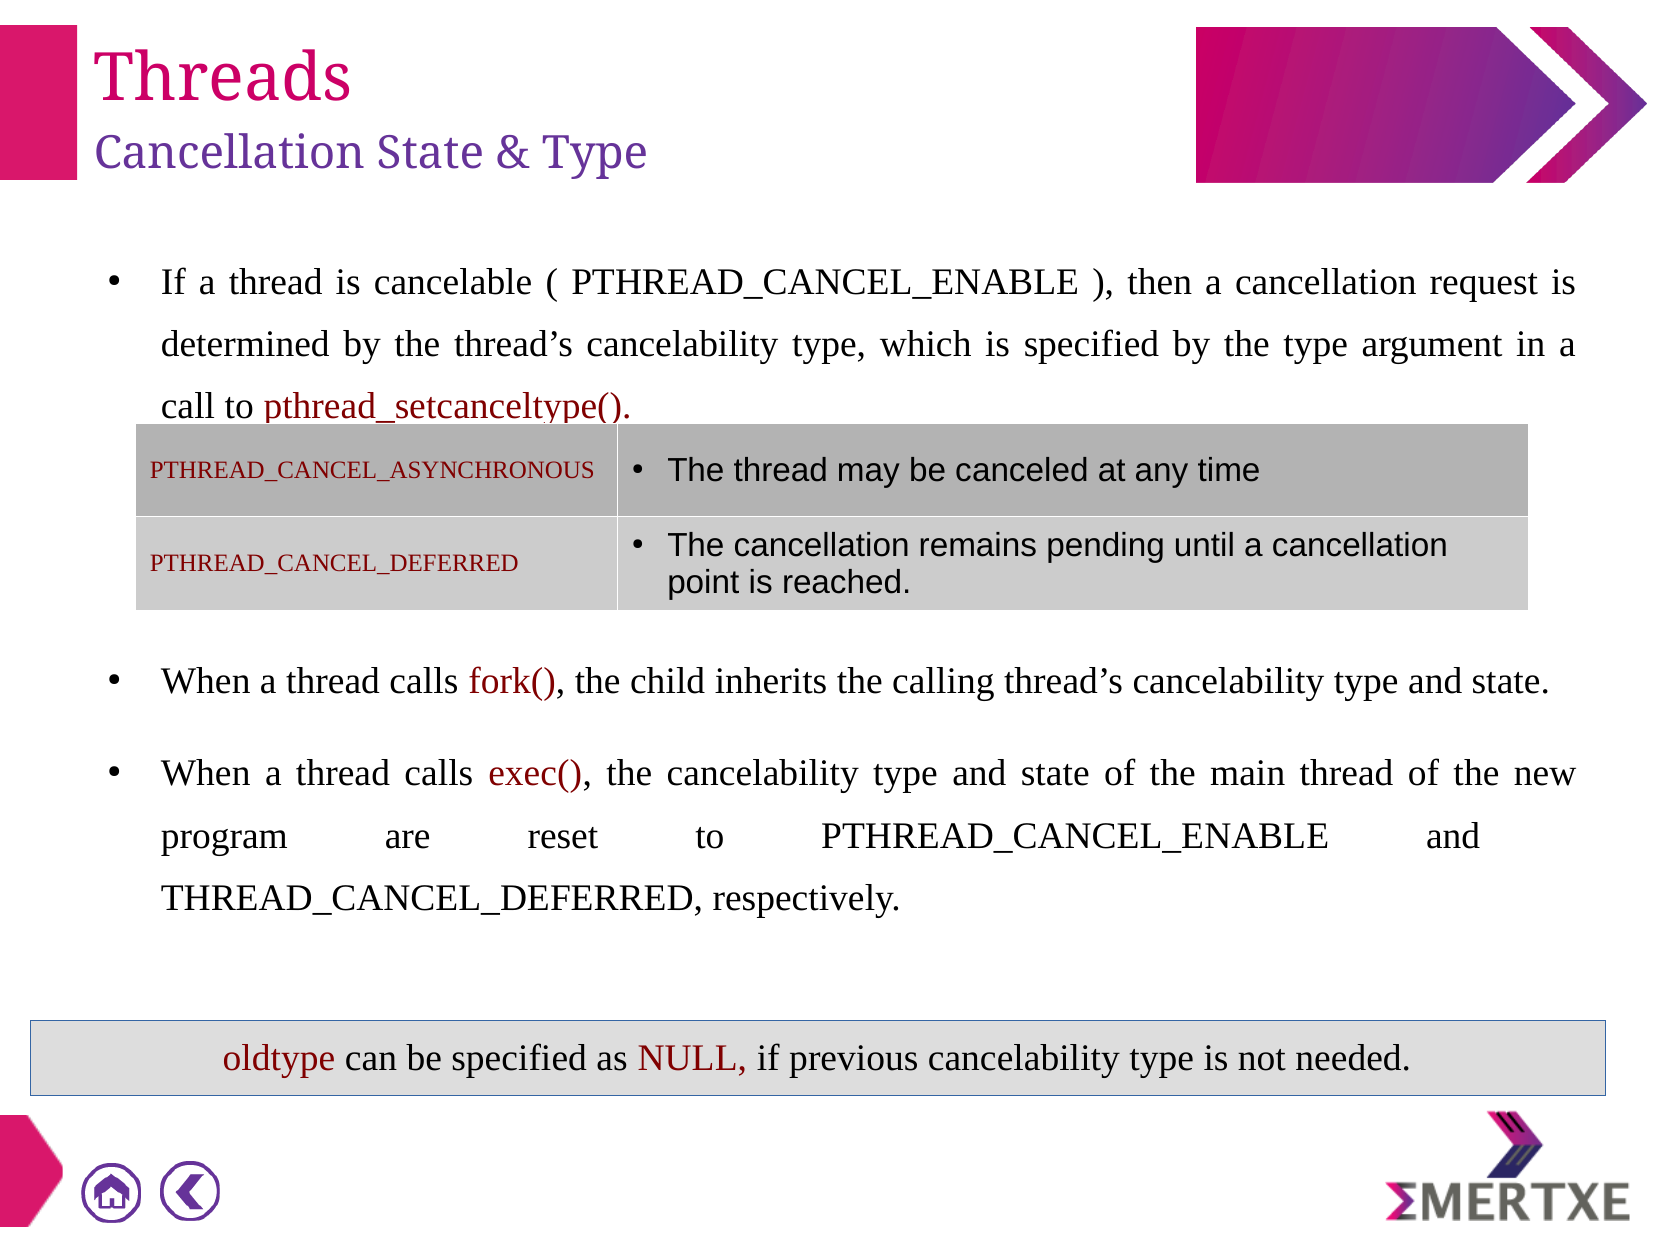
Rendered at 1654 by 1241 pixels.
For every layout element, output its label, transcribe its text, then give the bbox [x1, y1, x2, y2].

picture [1385, 1107, 1631, 1221]
table_cell The cancellation remains pending until a cancellation point is reached. [618, 517, 1528, 610]
table_header The thread may be canceled at any time [618, 424, 1528, 516]
picture [81, 1163, 141, 1223]
table_header PTHREAD_CANCEL_ASYNCHRONOUS [136, 424, 617, 516]
table_cell PTHREAD_CANCEL_DEFERRED [136, 517, 617, 610]
list If a thread is cancelable ( PTHREAD_CANCEL_ENABLE ), then a cancellation request is determined by the thread’s cancelability type, which is specified by the type argument in a call to pthread_setcanceltype(). When a thread calls fork(), the child inherits the calling thread’s cancelability type and state. When a thread calls exec(), the cancelability type and state of the main thread of the new program are reset to PTHREAD_CANCEL_ENABLE and THREAD_CANCEL_DEFERRED, respectively. [90, 240, 1579, 1020]
text_box oldtype can be specified as NULL, if previous cancelability type is not needed. [30, 1020, 1606, 1096]
picture [160, 1161, 220, 1221]
picture [1571, 27, 1647, 183]
title Threads Cancellation State & Type [93, 2, 1571, 210]
